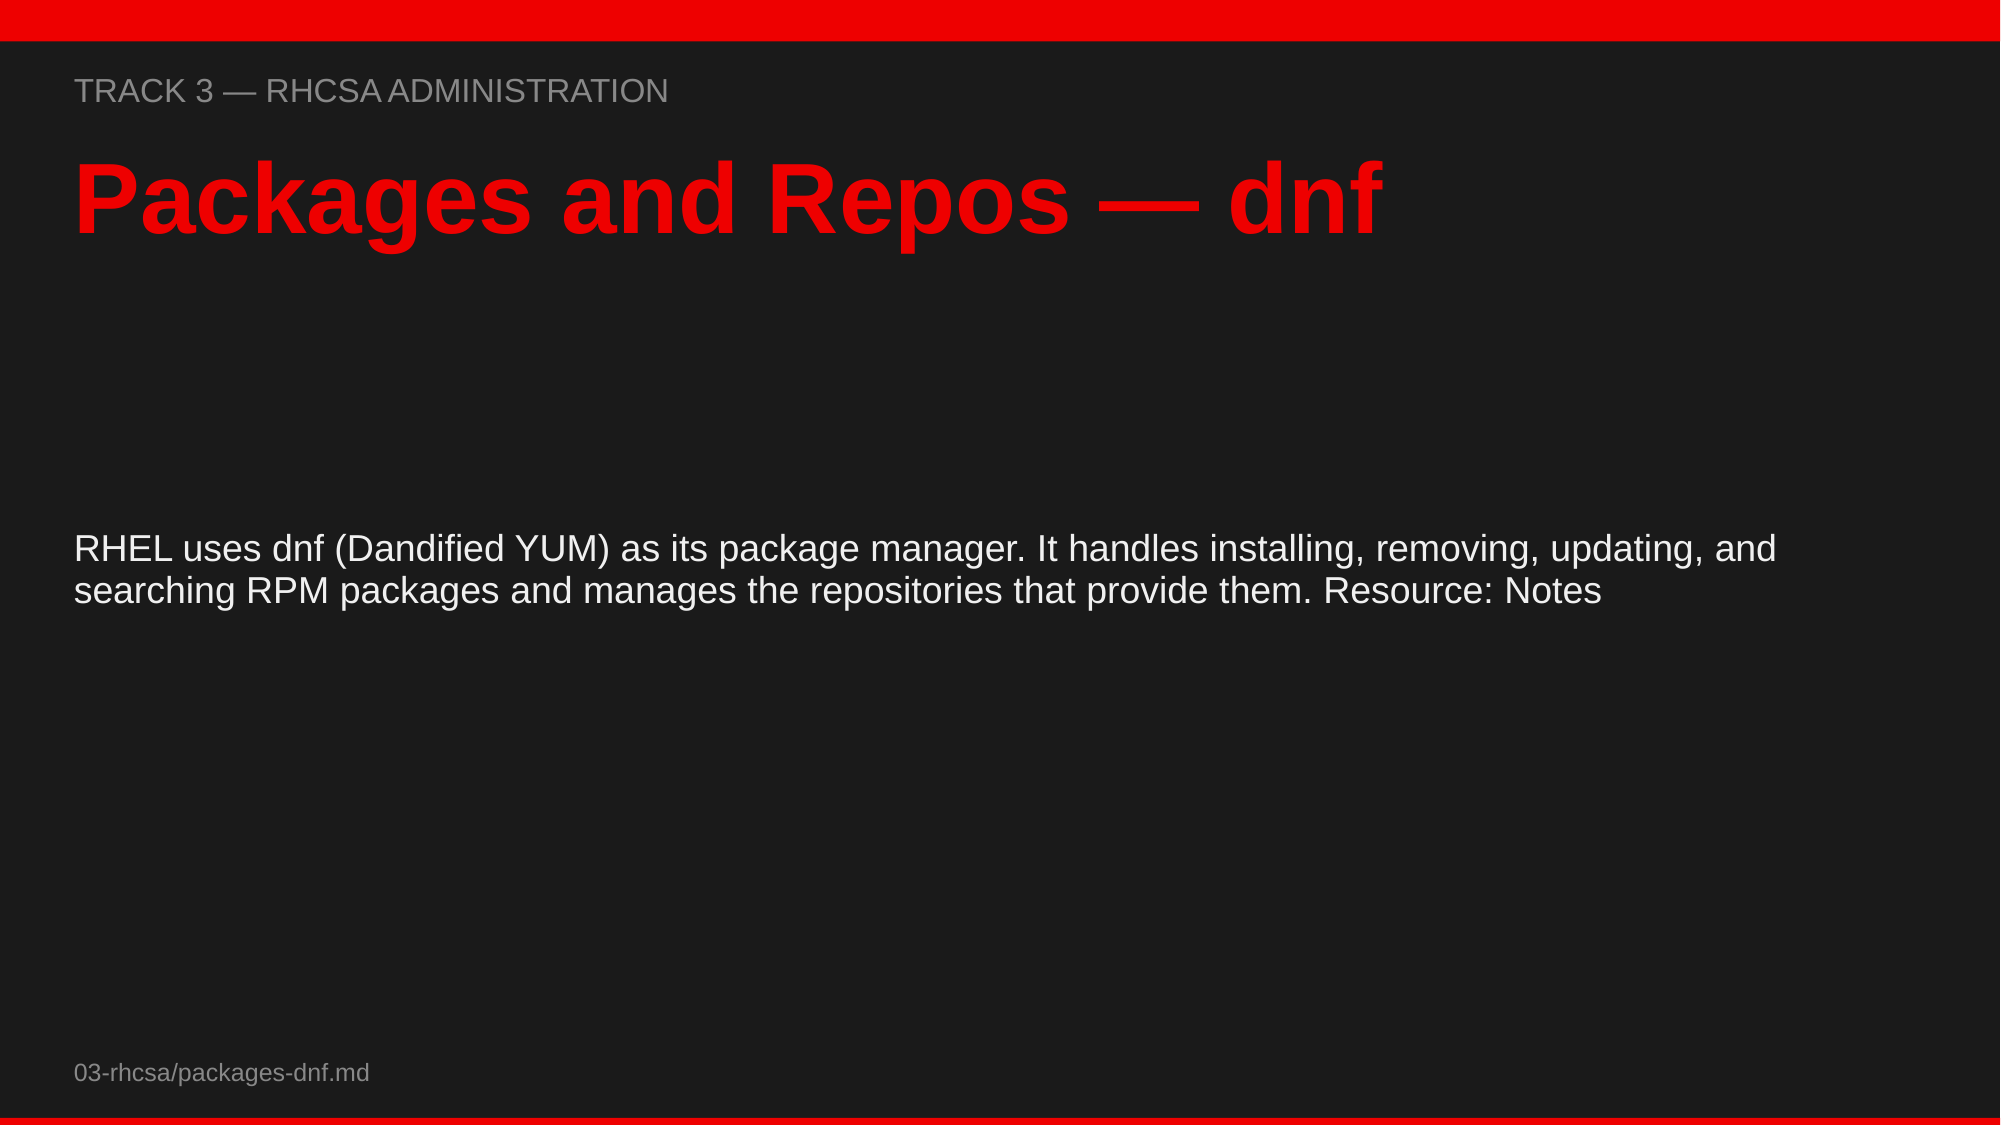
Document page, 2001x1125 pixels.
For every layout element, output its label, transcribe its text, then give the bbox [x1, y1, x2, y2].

text_box 03-rhcsa/packages-dnf.md [59, 1051, 1942, 1093]
text_box TRACK 3 — RHCSA ADMINISTRATION [59, 64, 1942, 119]
text_box Packages and Repos — dnf [59, 135, 1942, 461]
text_box [0, 1117, 2001, 1125]
text_box [0, 0, 2001, 42]
text_box RHEL uses dnf (Dandified YUM) as its package manager. It handles installing, removing, updating, and searching RPM packages and manages the repositories that provide them. Resource: Notes [59, 519, 1942, 727]
